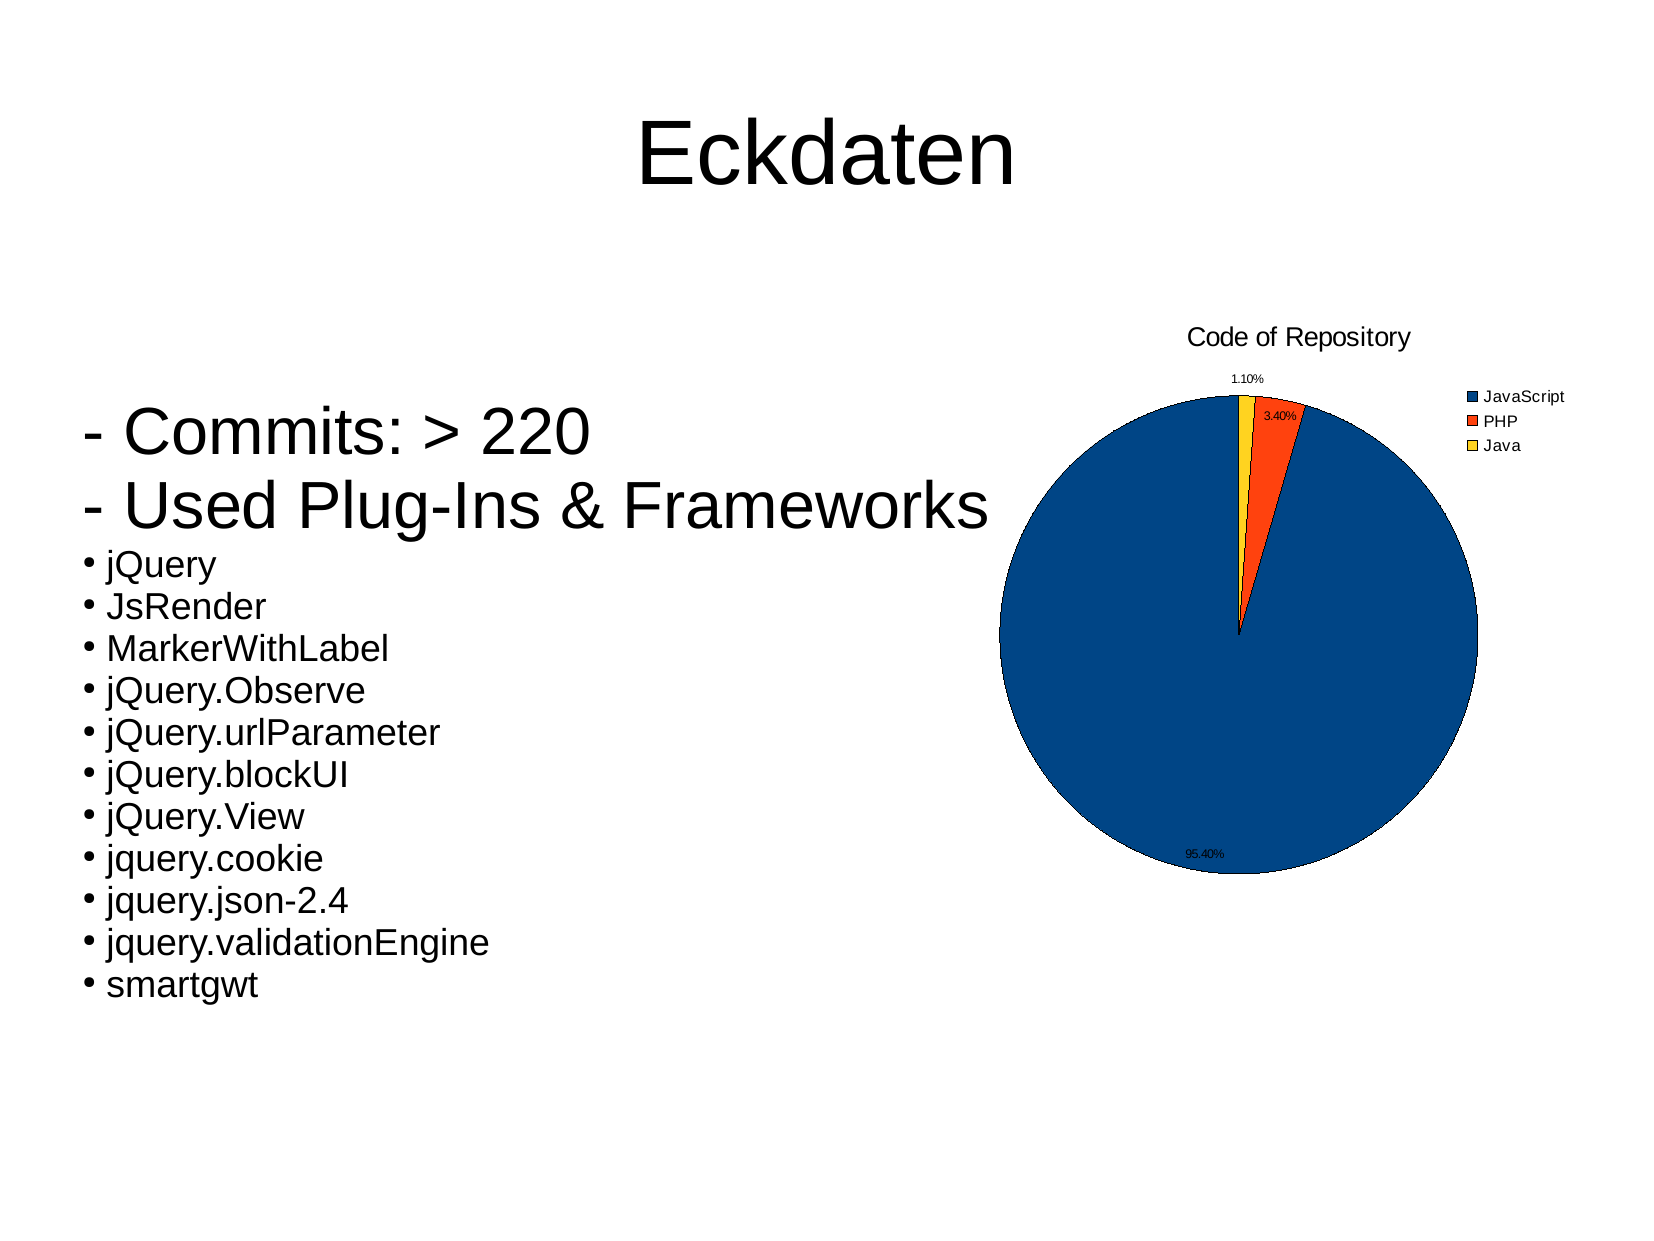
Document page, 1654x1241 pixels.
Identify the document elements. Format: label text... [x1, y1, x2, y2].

title Eckdaten [82, 56, 1571, 250]
chart [915, 295, 1654, 886]
subtitle - Commits: > 220 - Used Plug-Ins & Frameworks jQuery JsRender MarkerWithLabel jQuery.Observe jQuery.urlParameter jQuery.blockUI jQuery.View jquery.cookie jquery.json-2.4 jquery.validationEngine smartgwt [82, 297, 1571, 1102]
